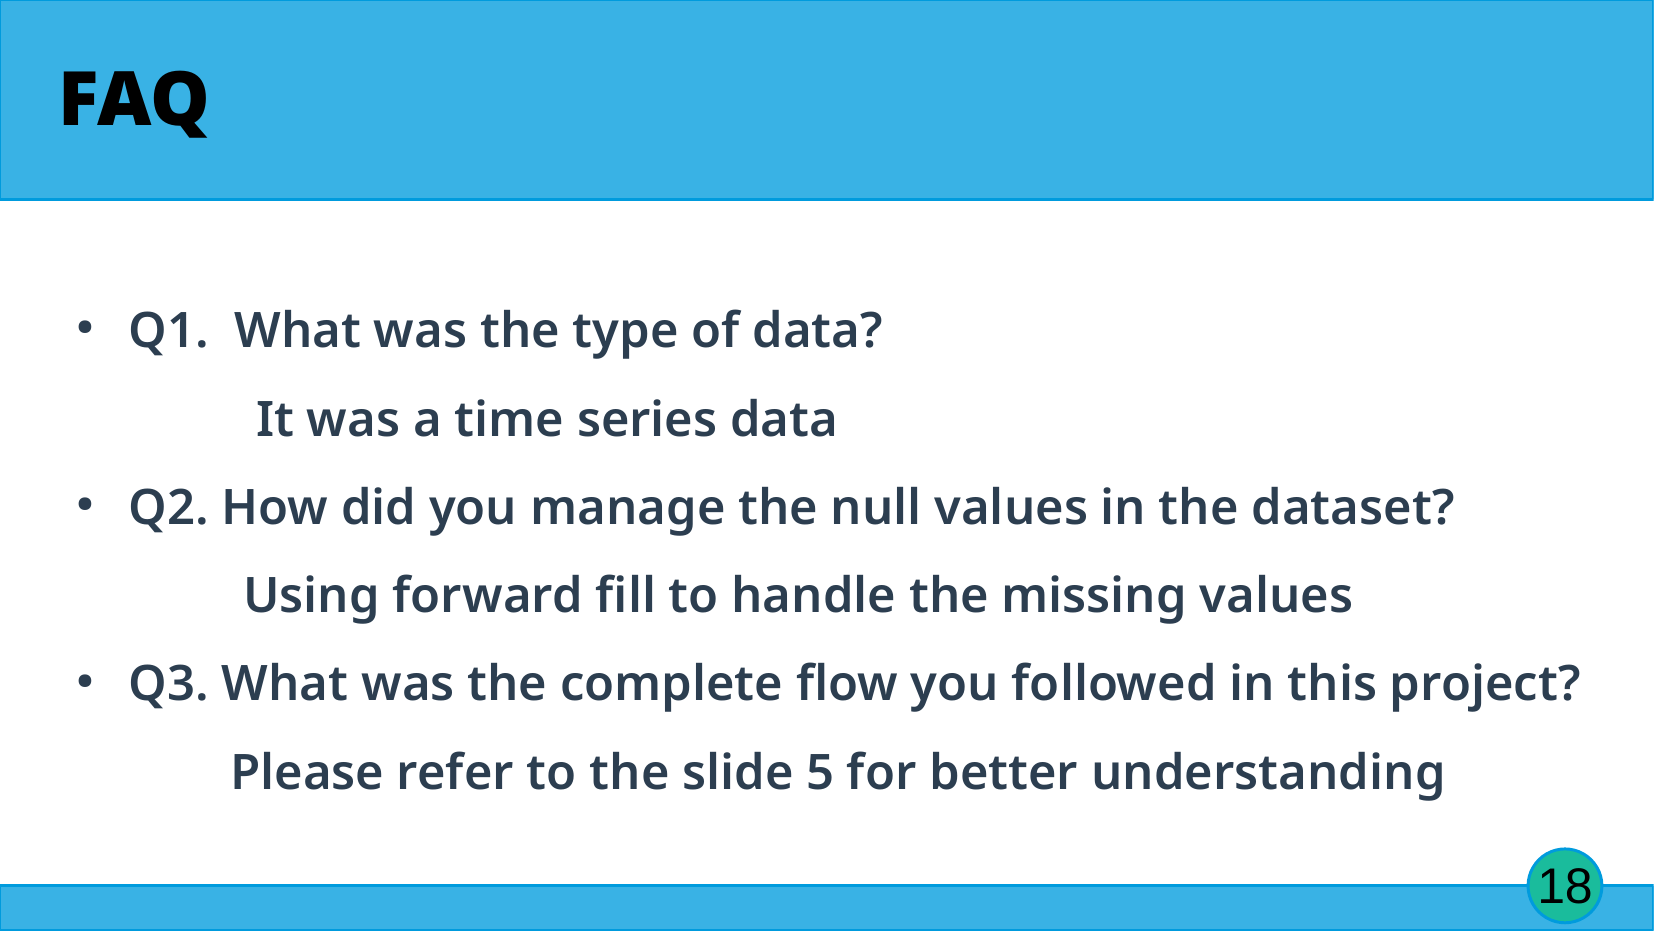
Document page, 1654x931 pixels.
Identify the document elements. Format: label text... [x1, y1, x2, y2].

title FAQ [59, 37, 1595, 155]
list Q1. What was the type of data? It was a time series data Q2. How did you manage the null values in the dataset? Using forward fill to handle the missing values Q3. What was the complete flow you followed in this project? Please refer to the slide 5 for better understanding [59, 295, 1595, 864]
